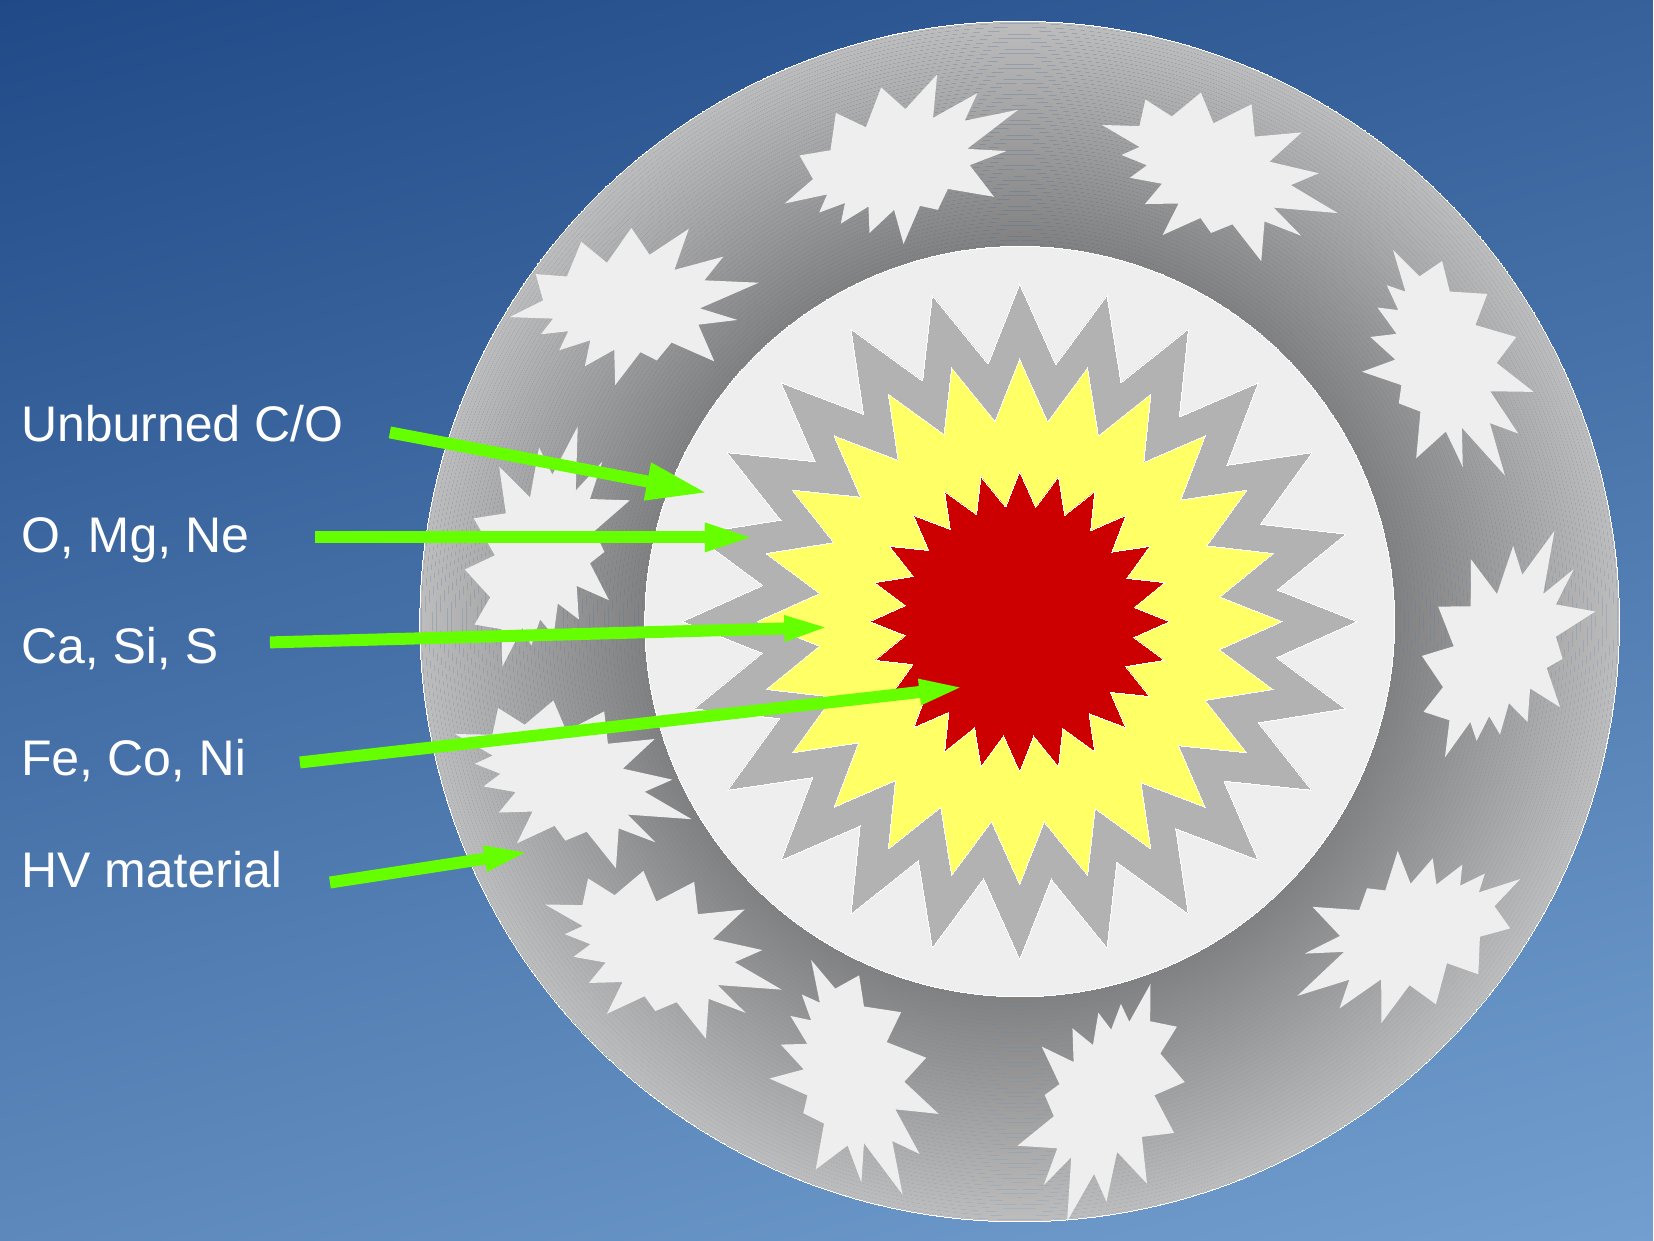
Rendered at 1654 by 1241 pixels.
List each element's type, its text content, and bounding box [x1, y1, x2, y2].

text_box [464, 21, 1620, 1222]
text_box Unburned C/O O, Mg, Ne Ca, Si, S Fe, Co, Ni HV material [21, 395, 696, 913]
